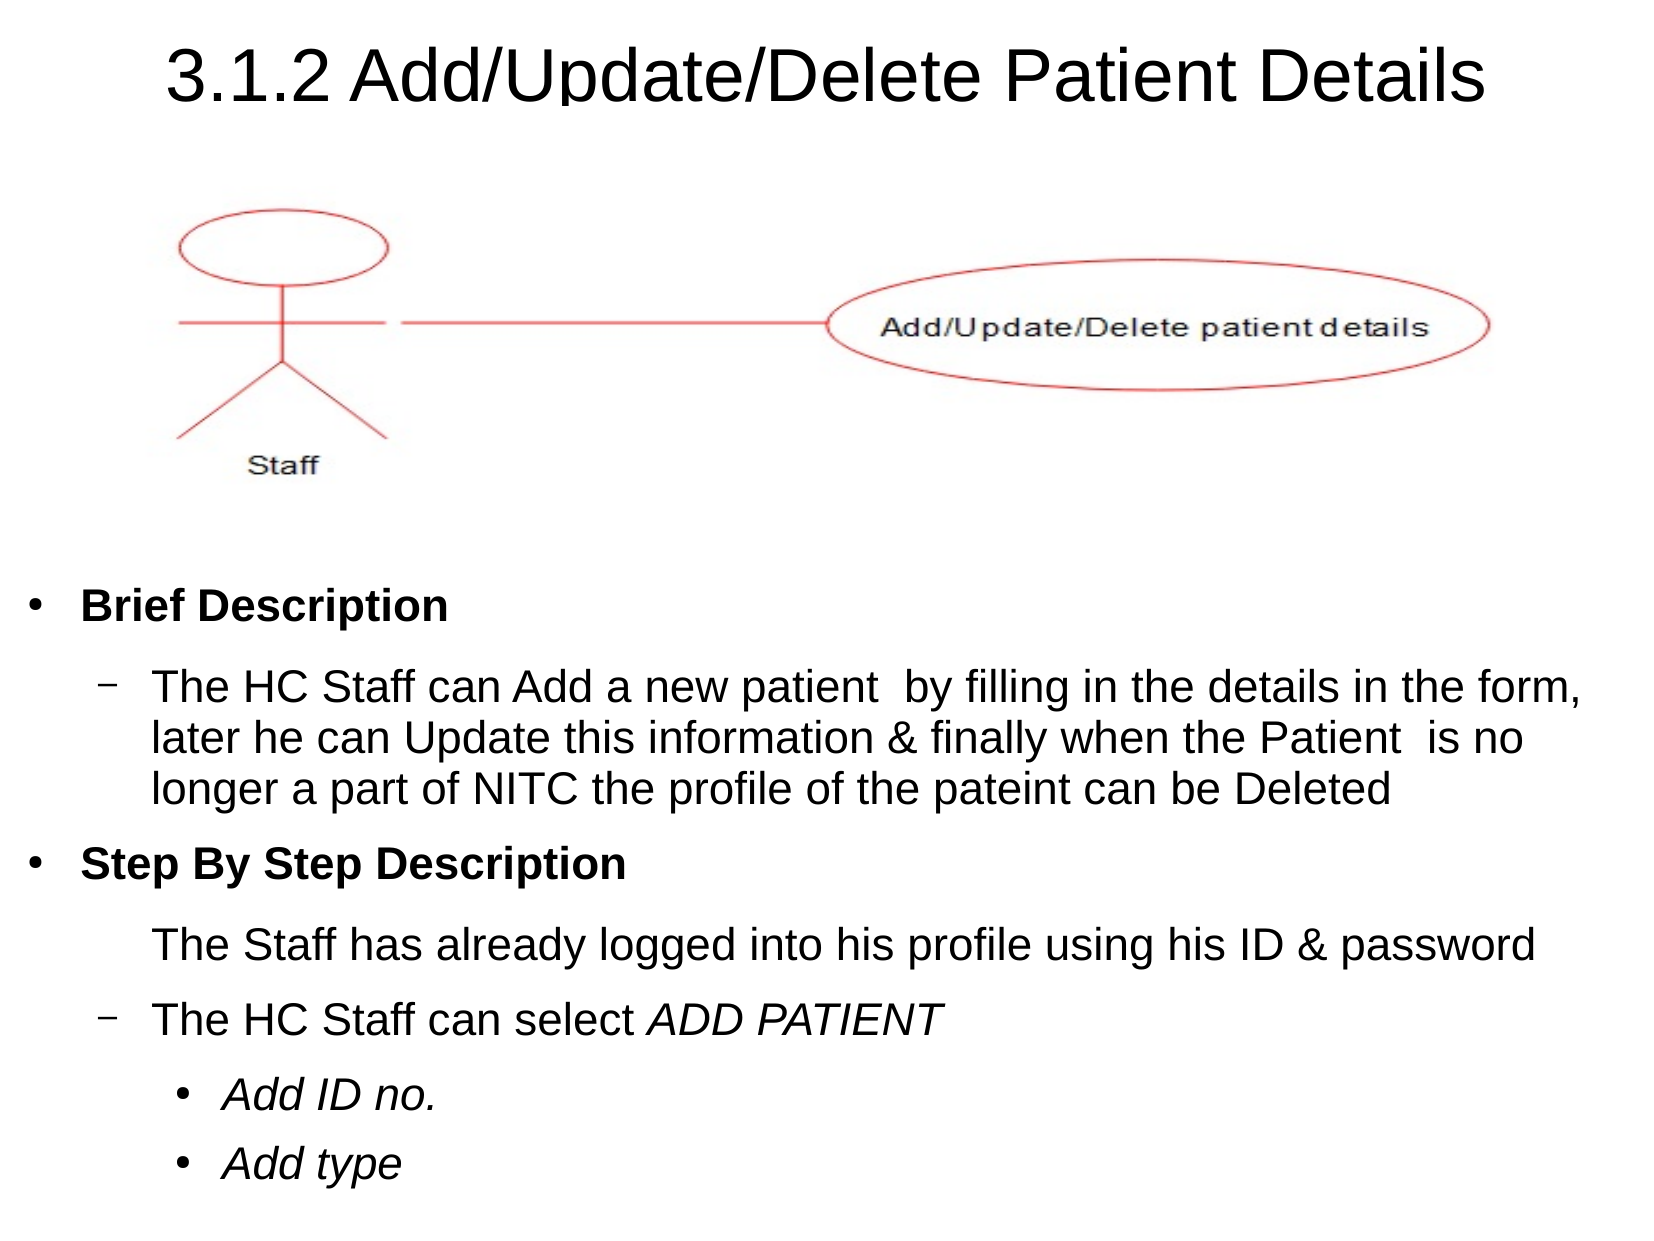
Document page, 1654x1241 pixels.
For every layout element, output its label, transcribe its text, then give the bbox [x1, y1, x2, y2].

title 3.1.2 Add/Update/Delete Patient Details [82, 23, 1571, 106]
list Brief Description The HC Staff can Add a new patient by filling in the details in the form, later he can Update this information & finally when the Patient is no longer a part of NITC the profile of the pateint can be Deleted Step By Step Description The Staff has already logged into his profile using his ID & password The HC Staff can select ADD PATIENT Add ID no. Add type [9, 579, 1642, 1241]
picture [0, 106, 1654, 579]
